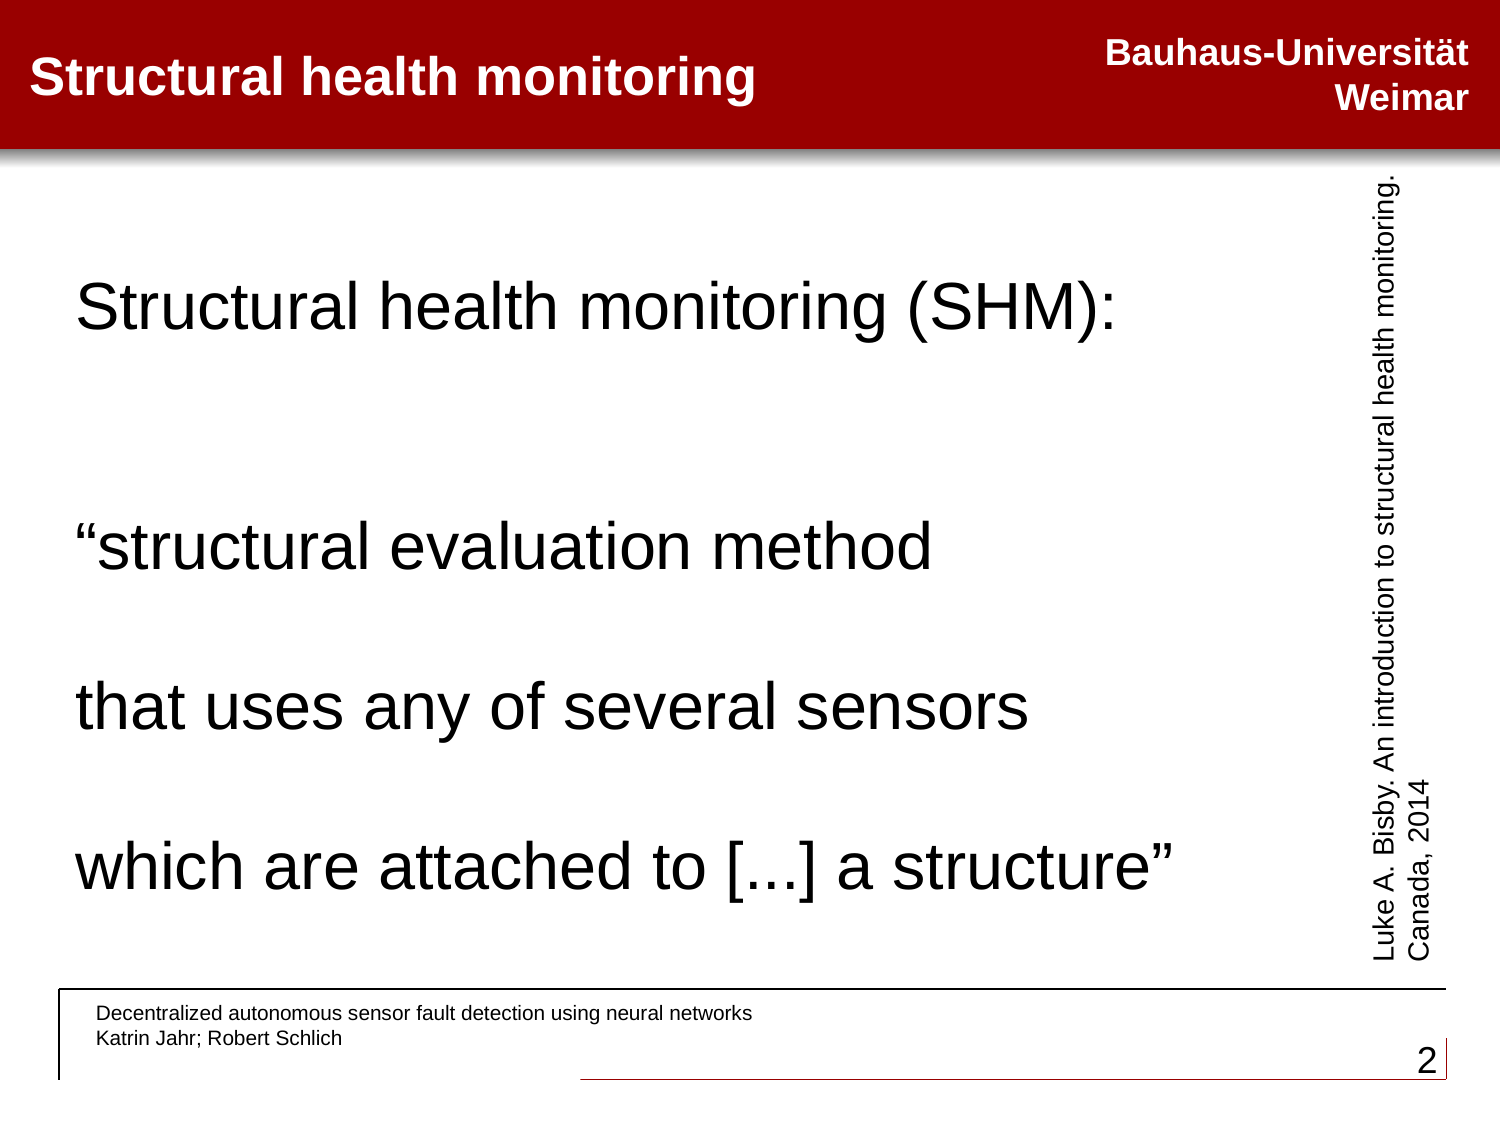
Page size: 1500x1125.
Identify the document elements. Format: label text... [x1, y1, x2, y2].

text_box Luke A. Bisby. An introduction to structural health monitoring. Canada, 2014 [1356, 151, 1438, 978]
text_box Structural health monitoring (SHM): “structural evaluation method that uses any of several sensors which are attached to [...] a structure” [74, 263, 1425, 1086]
text_box Structural health monitoring [29, 0, 1103, 153]
